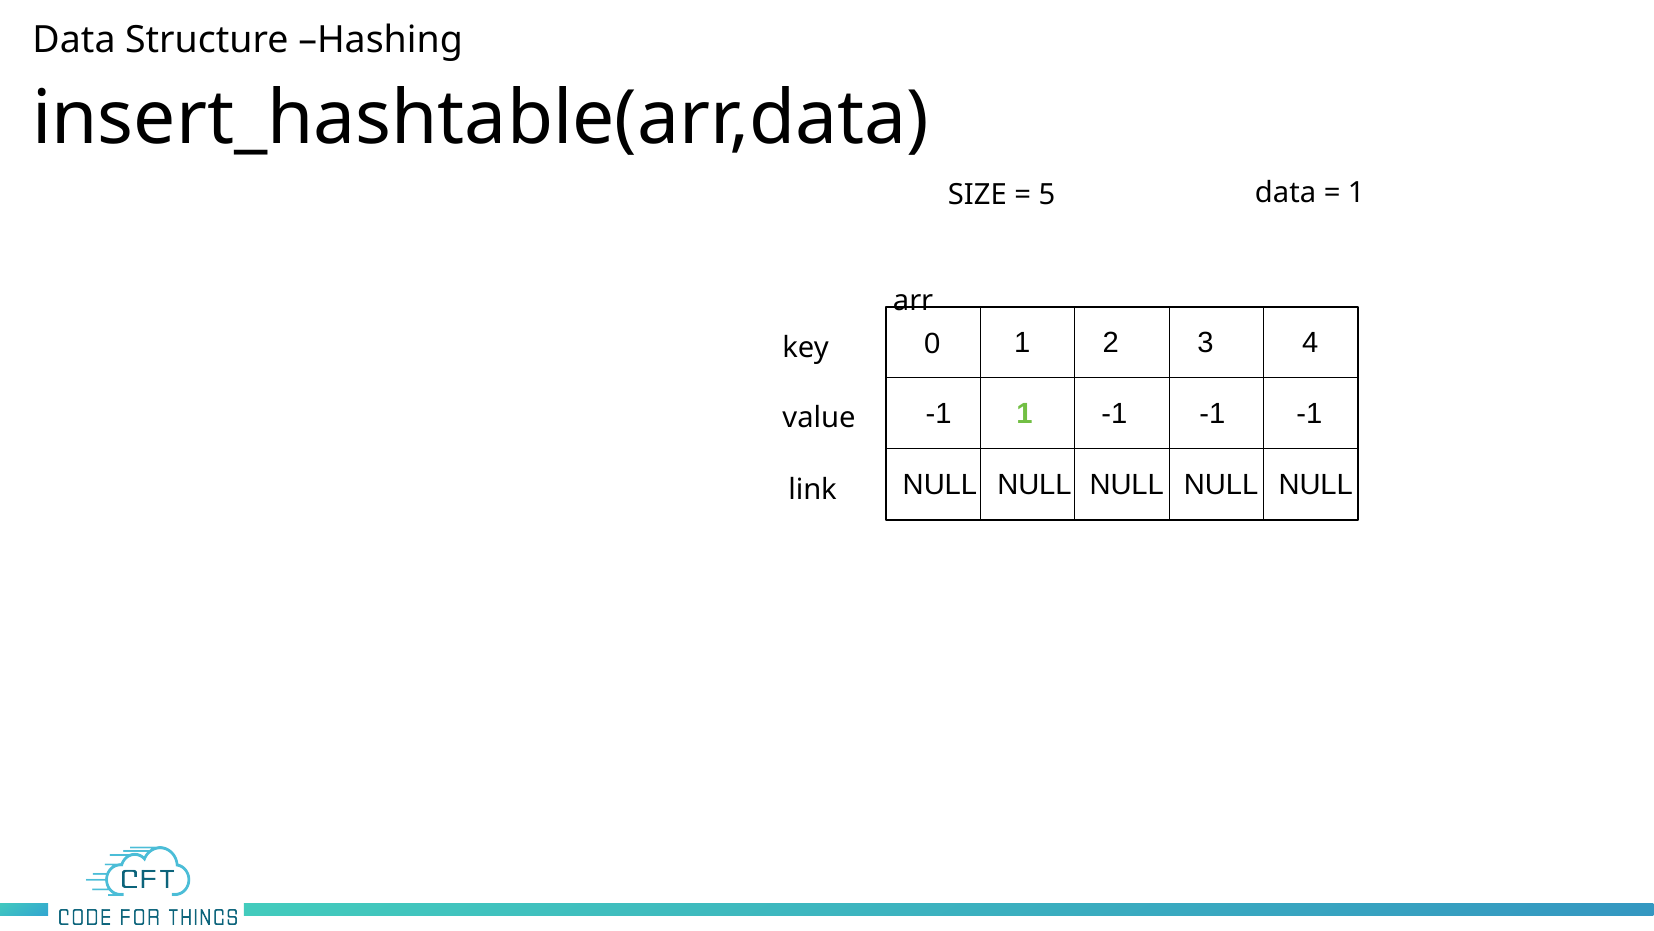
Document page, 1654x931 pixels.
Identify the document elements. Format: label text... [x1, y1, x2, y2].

text_box NULL [1074, 460, 1169, 508]
text_box [1264, 378, 1359, 448]
text_box -1 [1086, 389, 1143, 438]
text_box [910, 322, 980, 377]
text_box 3 [1182, 318, 1229, 367]
text_box arr [878, 272, 1056, 322]
text_box [981, 307, 1074, 377]
text_box [981, 508, 1074, 520]
text_box NULL [982, 460, 1074, 508]
text_box [981, 378, 1074, 448]
text_box [1170, 508, 1263, 520]
text_box -1 [1184, 389, 1241, 438]
text_box [885, 473, 980, 520]
text_box NULL [1169, 460, 1263, 508]
text_box [1264, 509, 1359, 520]
text_box [898, 449, 980, 460]
text_box [1170, 378, 1263, 448]
text_box [898, 378, 980, 448]
text_box [1264, 307, 1359, 377]
text_box -1 [910, 389, 967, 438]
text_box [1075, 508, 1169, 520]
text_box 2 [1087, 318, 1134, 367]
text_box [1264, 449, 1359, 460]
text_box [1075, 449, 1169, 460]
text_box [1170, 449, 1263, 460]
text_box value [767, 389, 898, 473]
text_box [981, 449, 1074, 460]
text_box link [773, 460, 863, 510]
text_box data = 1 [1240, 163, 1418, 213]
text_box -1 [1281, 389, 1338, 438]
text_box [1075, 307, 1169, 377]
text_box NULL [887, 460, 993, 509]
text_box SIZE = 5 [933, 165, 1111, 215]
text_box 4 [1287, 318, 1334, 367]
picture [59, 846, 237, 925]
text_box 1 [999, 318, 1046, 367]
text_box key [767, 318, 910, 403]
text_box 1 [1001, 389, 1058, 438]
text_box 0 [909, 319, 956, 368]
text_box [1170, 307, 1263, 377]
text_box NULL [1263, 460, 1368, 509]
text_box [1075, 378, 1169, 448]
title Data Structure –Hashing insert_hashtable(arr,data) [32, 12, 1184, 166]
